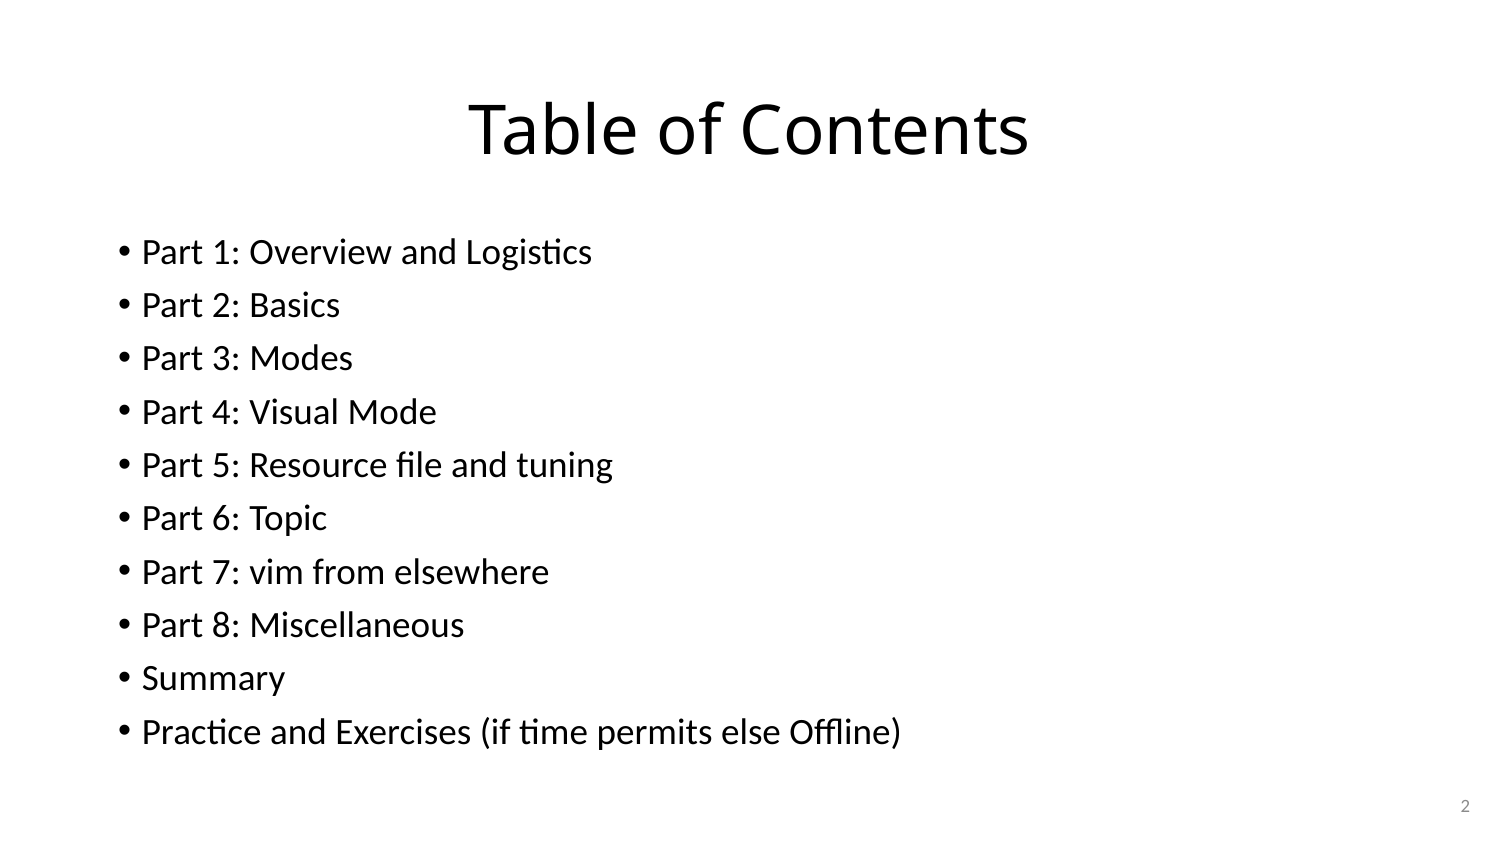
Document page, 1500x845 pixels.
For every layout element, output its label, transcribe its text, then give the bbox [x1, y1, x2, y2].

slide_number <number> [1333, 782, 1486, 828]
list Part 1: Overview and Logistics Part 2: Basics Part 3: Modes Part 4: Visual Mode Part 5: Resource file and tuning Part 6: Topic Part 7: vim from elsewhere Part 8: Miscellaneous Summary Practice and Exercises (if time permits else Offline) [103, 224, 1397, 761]
title Table of Contents [103, 44, 1397, 209]
